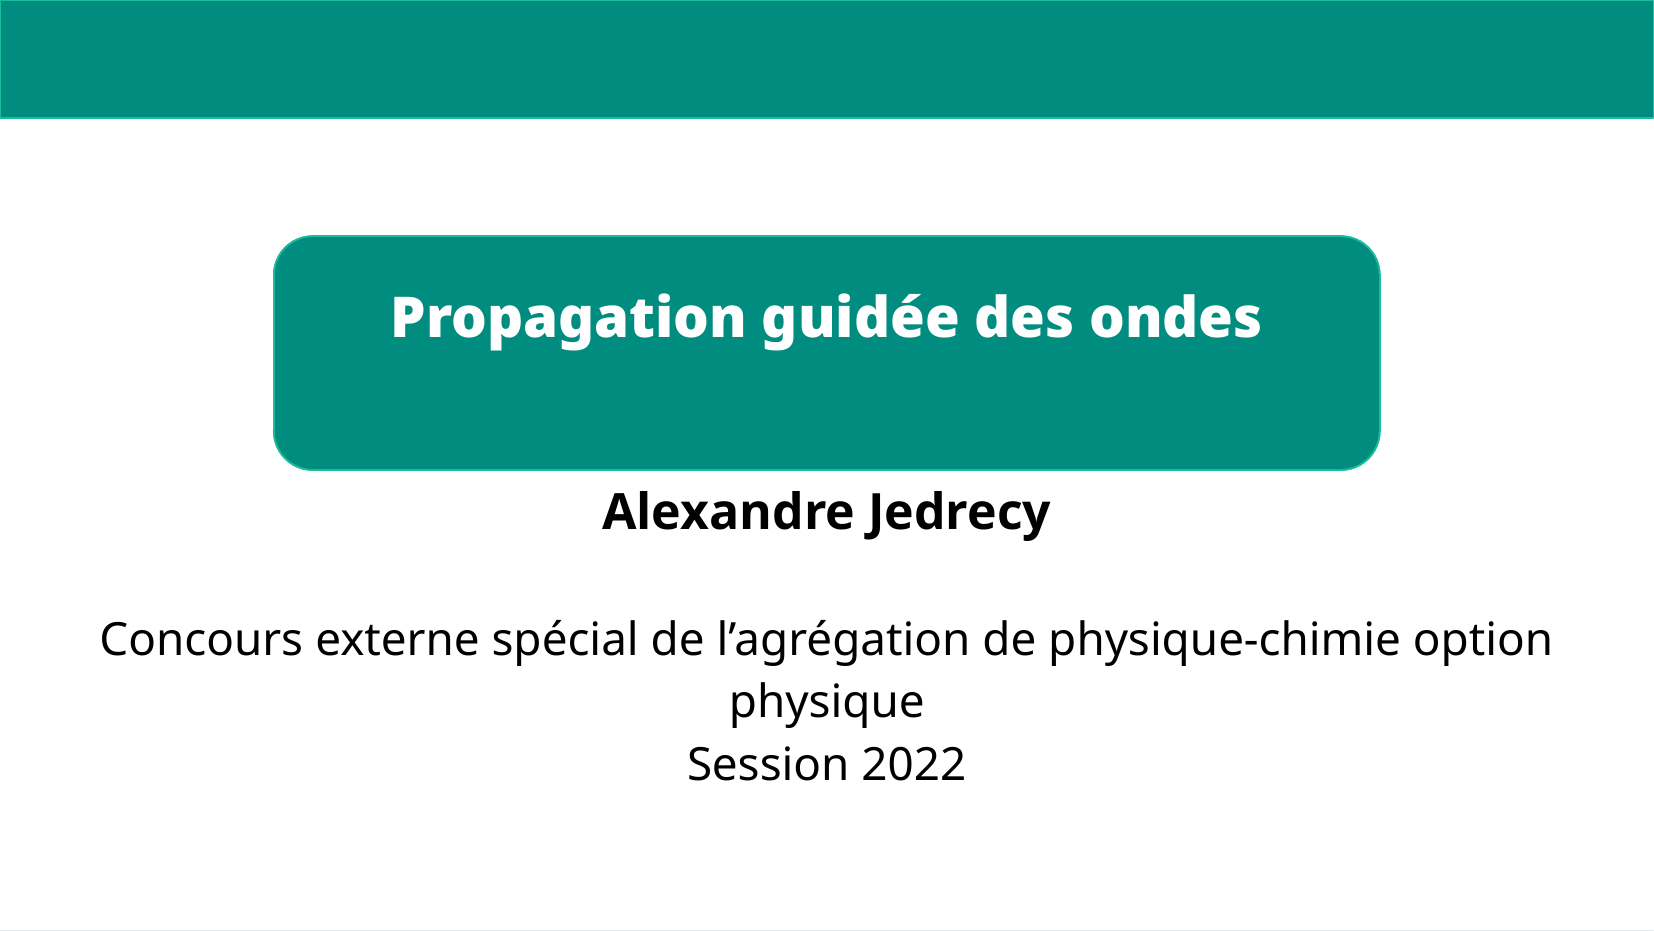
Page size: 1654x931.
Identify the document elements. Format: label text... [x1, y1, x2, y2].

title Propagation guidée des ondes [284, 238, 1369, 470]
text_box [1369, 253, 1380, 453]
subtitle Alexandre Jedrecy Concours externe spécial de l’agrégation de physique-chimie option physique Session 2022 [59, 501, 1595, 768]
text_box [273, 254, 284, 454]
